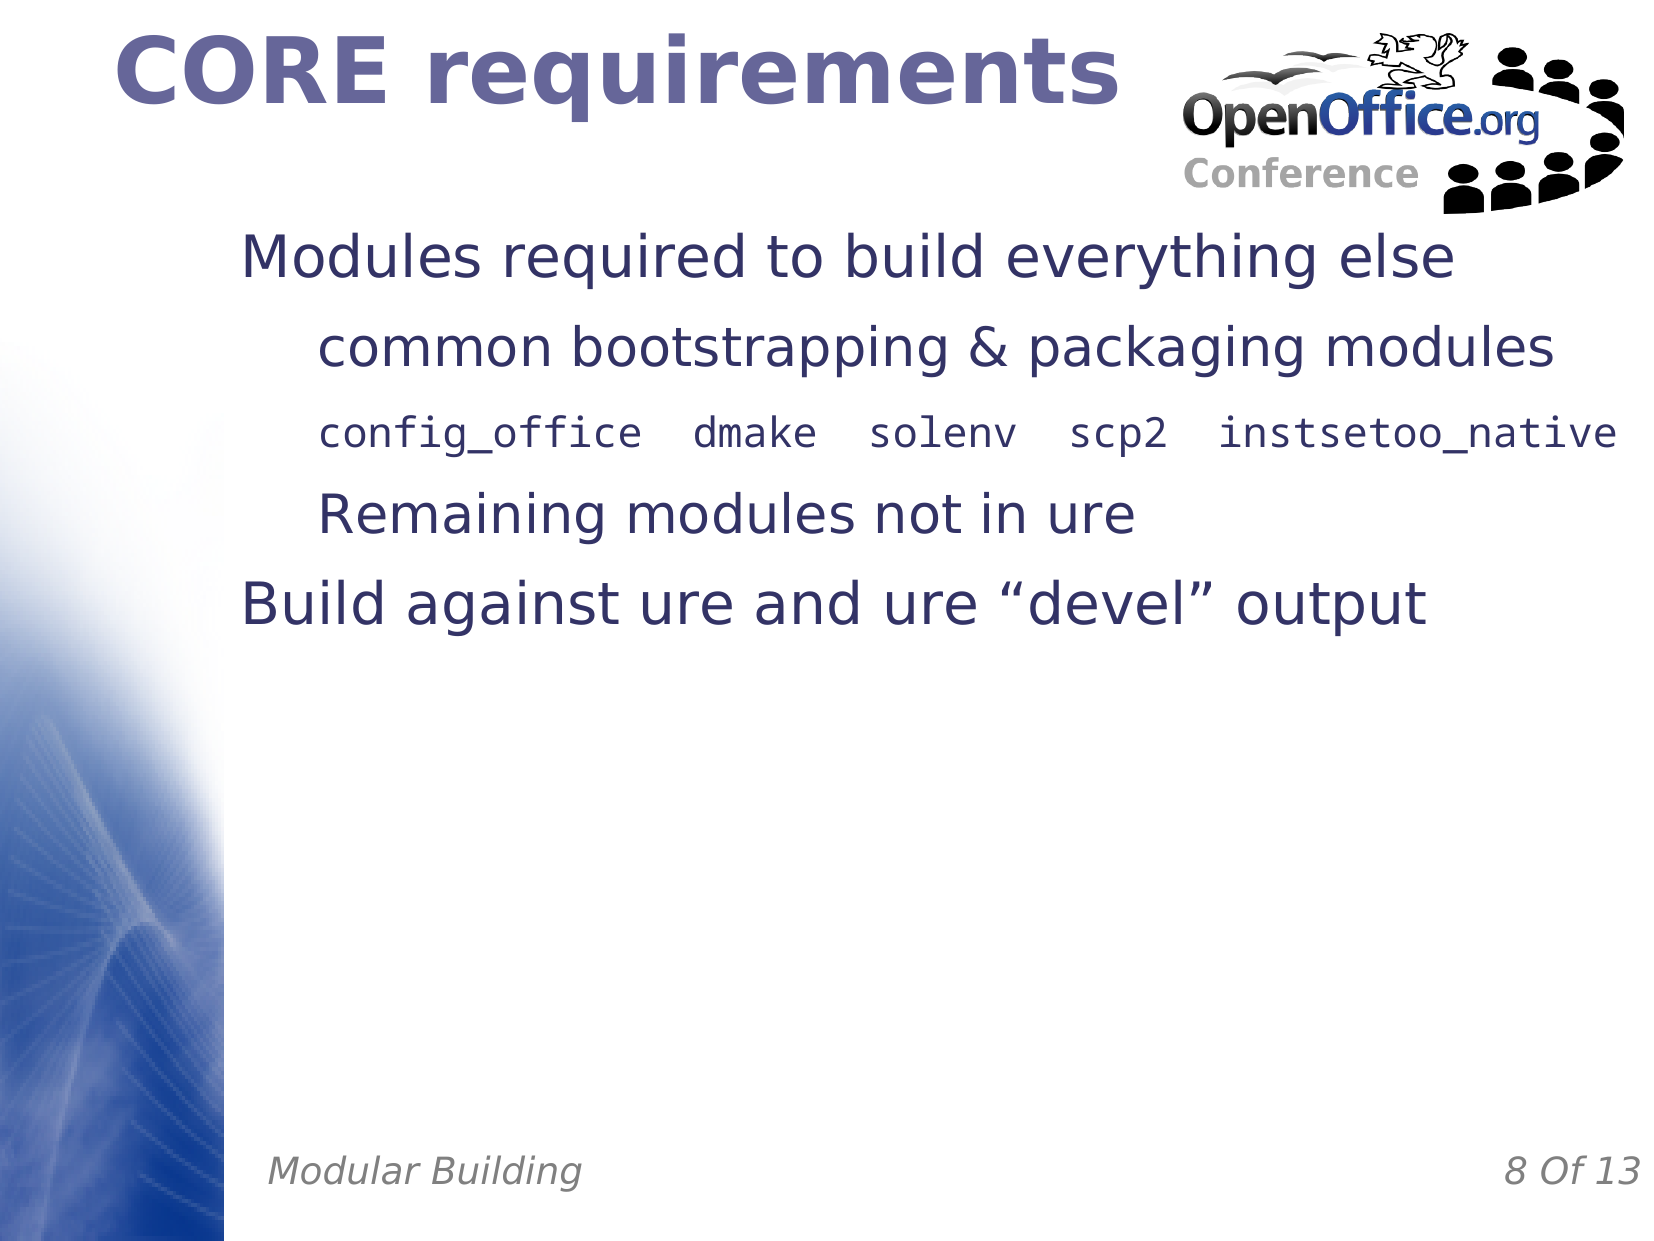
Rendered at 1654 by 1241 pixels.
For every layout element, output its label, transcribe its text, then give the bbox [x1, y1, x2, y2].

list Modules required to build everything else common bootstrapping & packaging modules config_office dmake solenv scp2 instsetoo_native Remaining modules not in ure Build against ure and ure “devel” output [223, 223, 1619, 1118]
title CORE requirements [24, 18, 1160, 126]
picture [0, 0, 224, 1241]
picture [1183, 33, 1624, 214]
